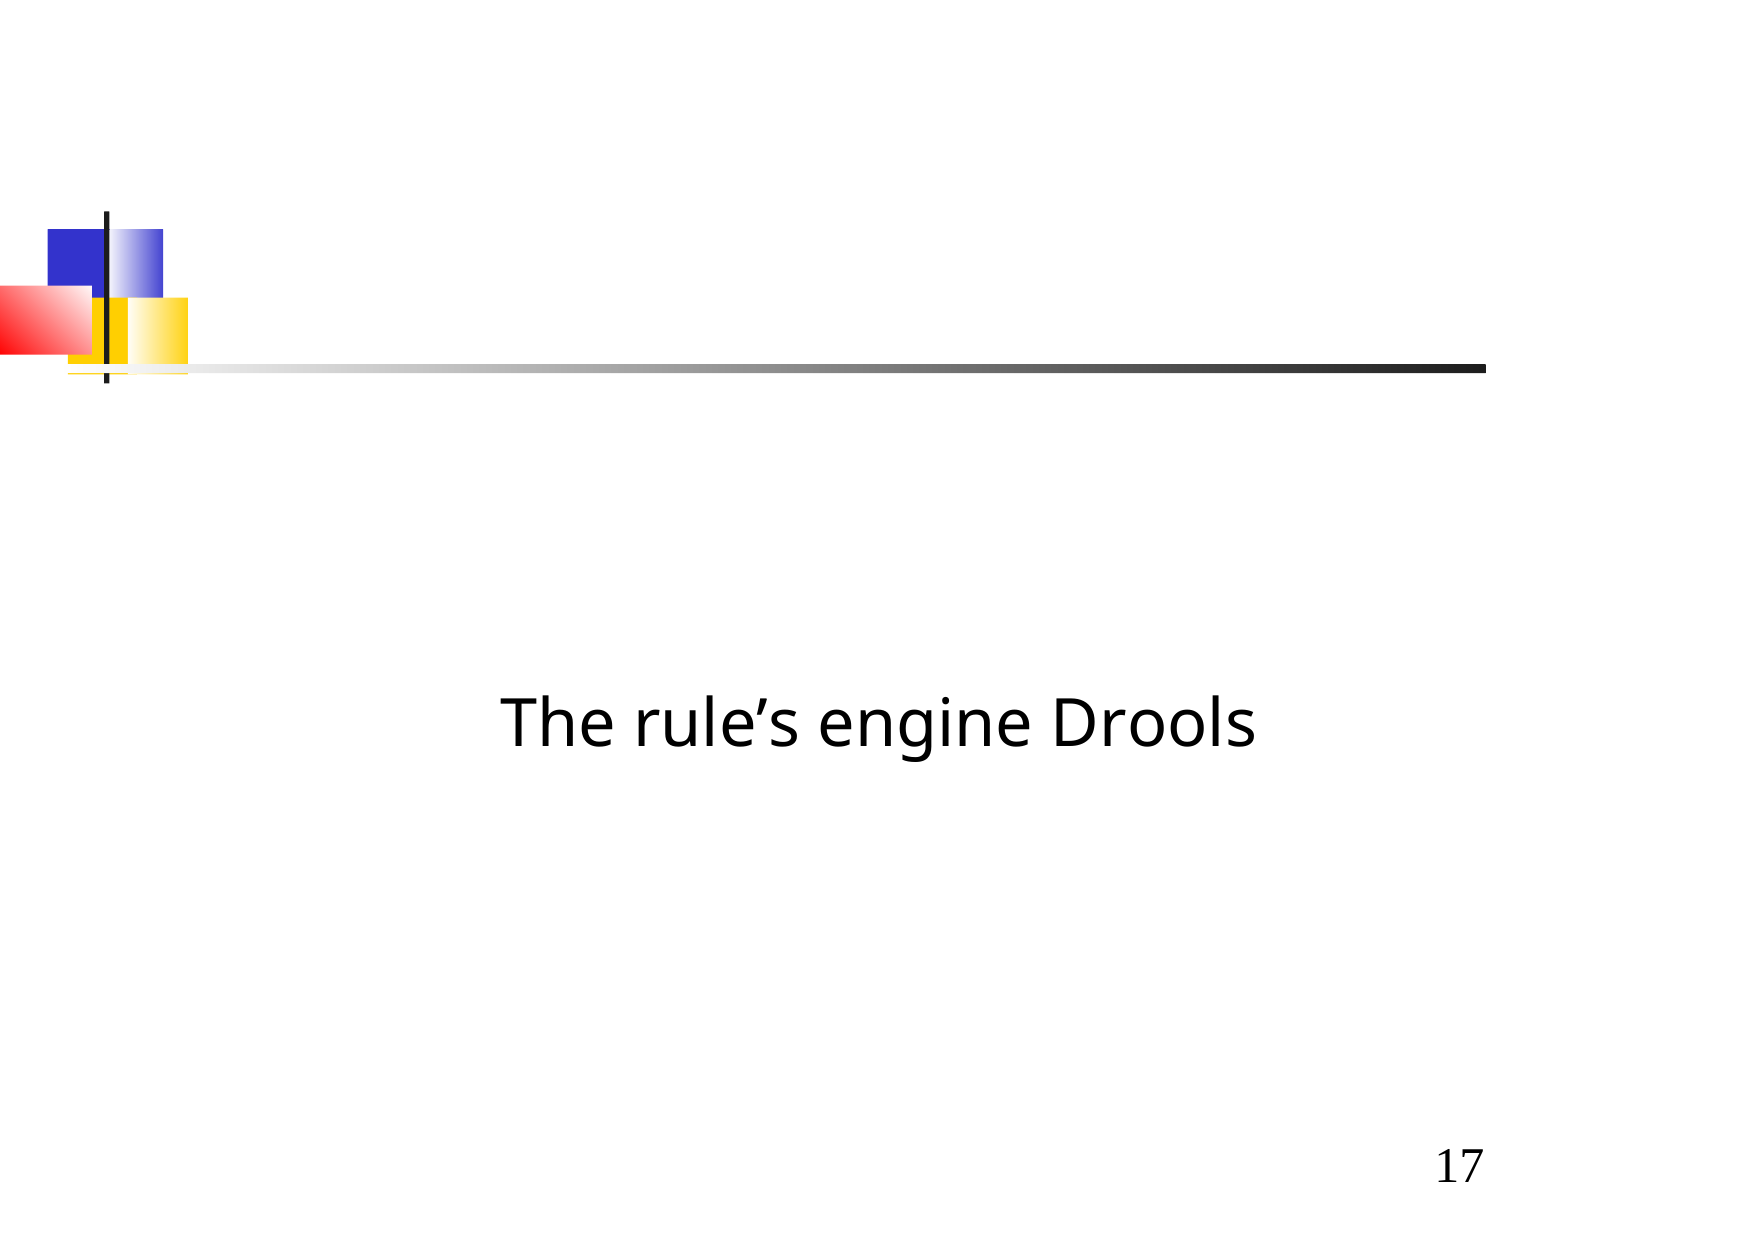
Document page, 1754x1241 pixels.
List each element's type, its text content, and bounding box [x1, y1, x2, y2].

subtitle The rule’s engine Drools [179, 378, 1574, 1068]
